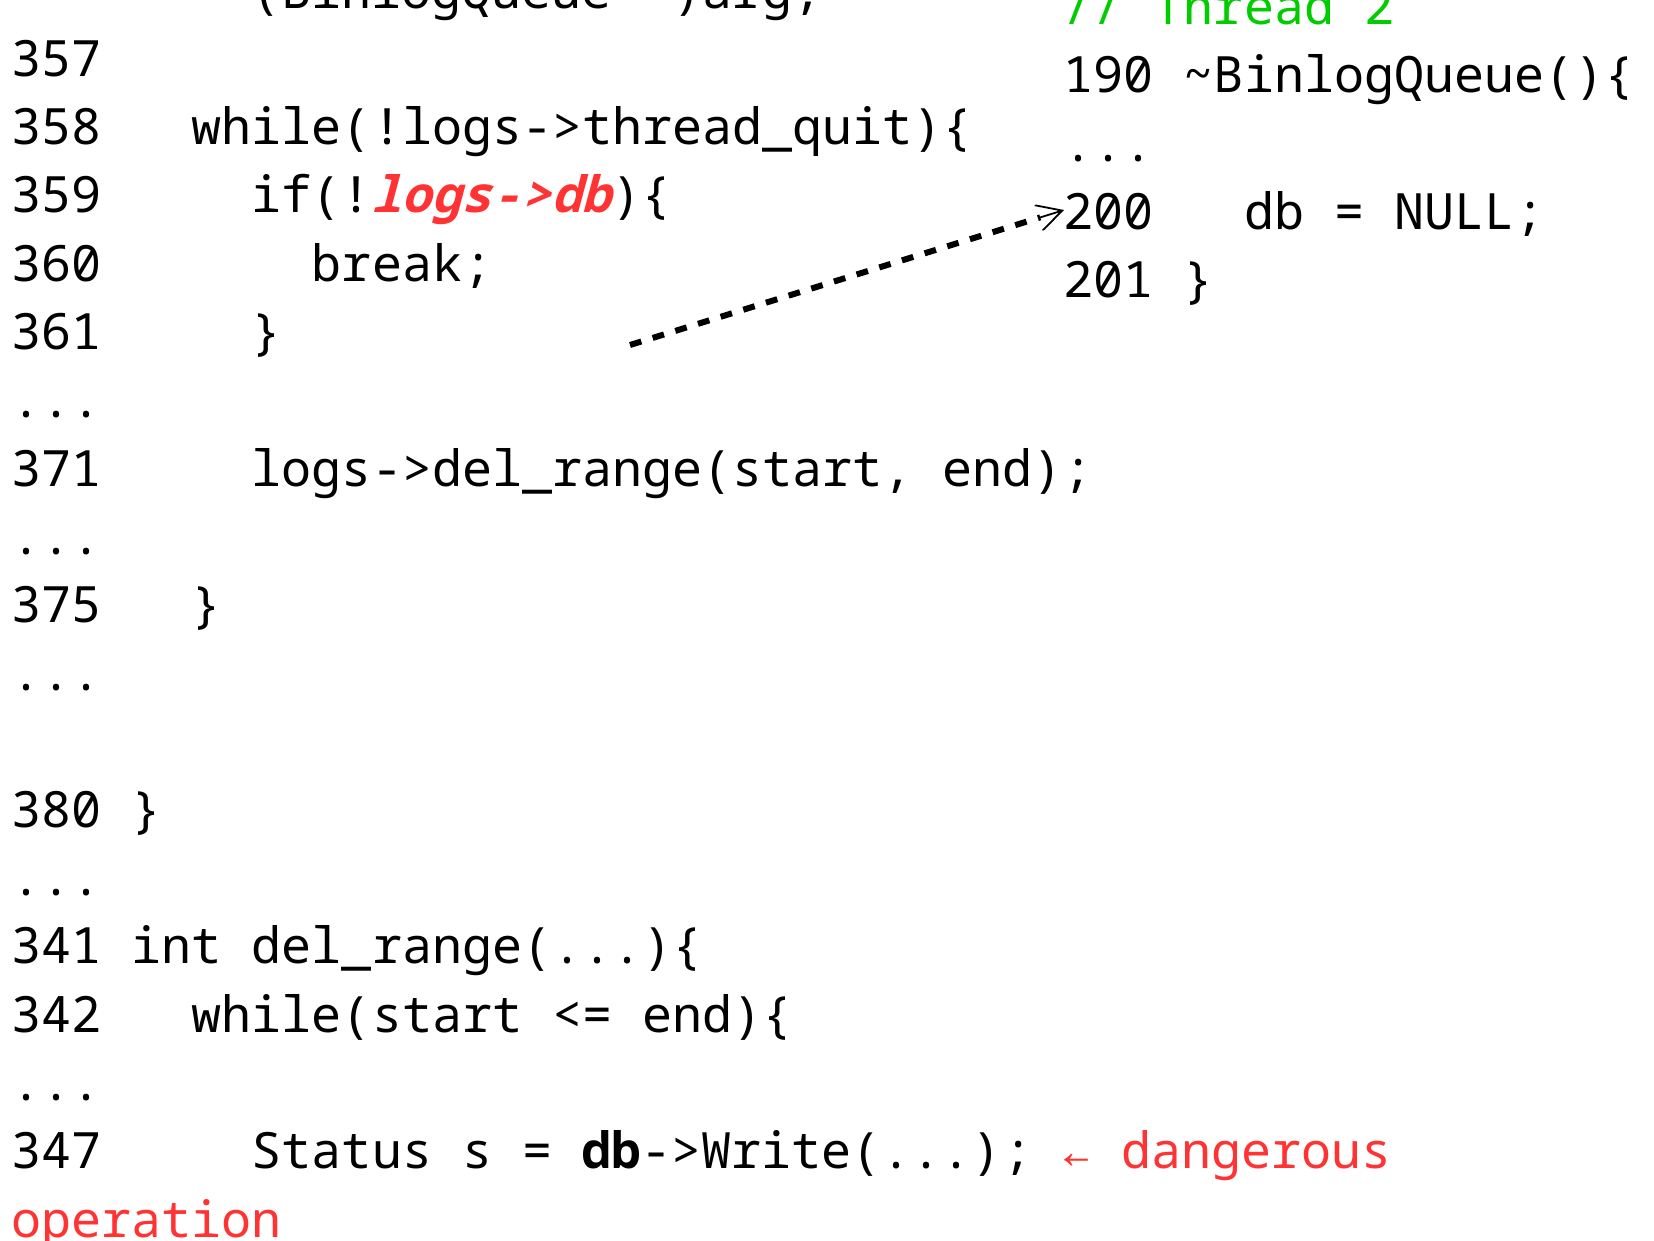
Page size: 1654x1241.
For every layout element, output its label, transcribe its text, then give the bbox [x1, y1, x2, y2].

subtitle // Thread 1 355 log_clean_thread_func(void *arg){ 356 BinlogQueue *logs = (BinlogQueue *)arg; 357 358 while(!logs->thread_quit){ 359 if(!logs->db){ 360 break; 361 } ... 371 logs->del_range(start, end); ... 375 } ... 380 } ... 341 int del_range(...){ 342 while(start <= end){ ... 347 Status s = db->Write(...); ← dangerous operation ... 351 } ... [11, 25, 1621, 1182]
text_box // Thread 2 190 ~BinlogQueue(){ ... 200 db = NULL; 201 } [1064, 0, 1654, 570]
